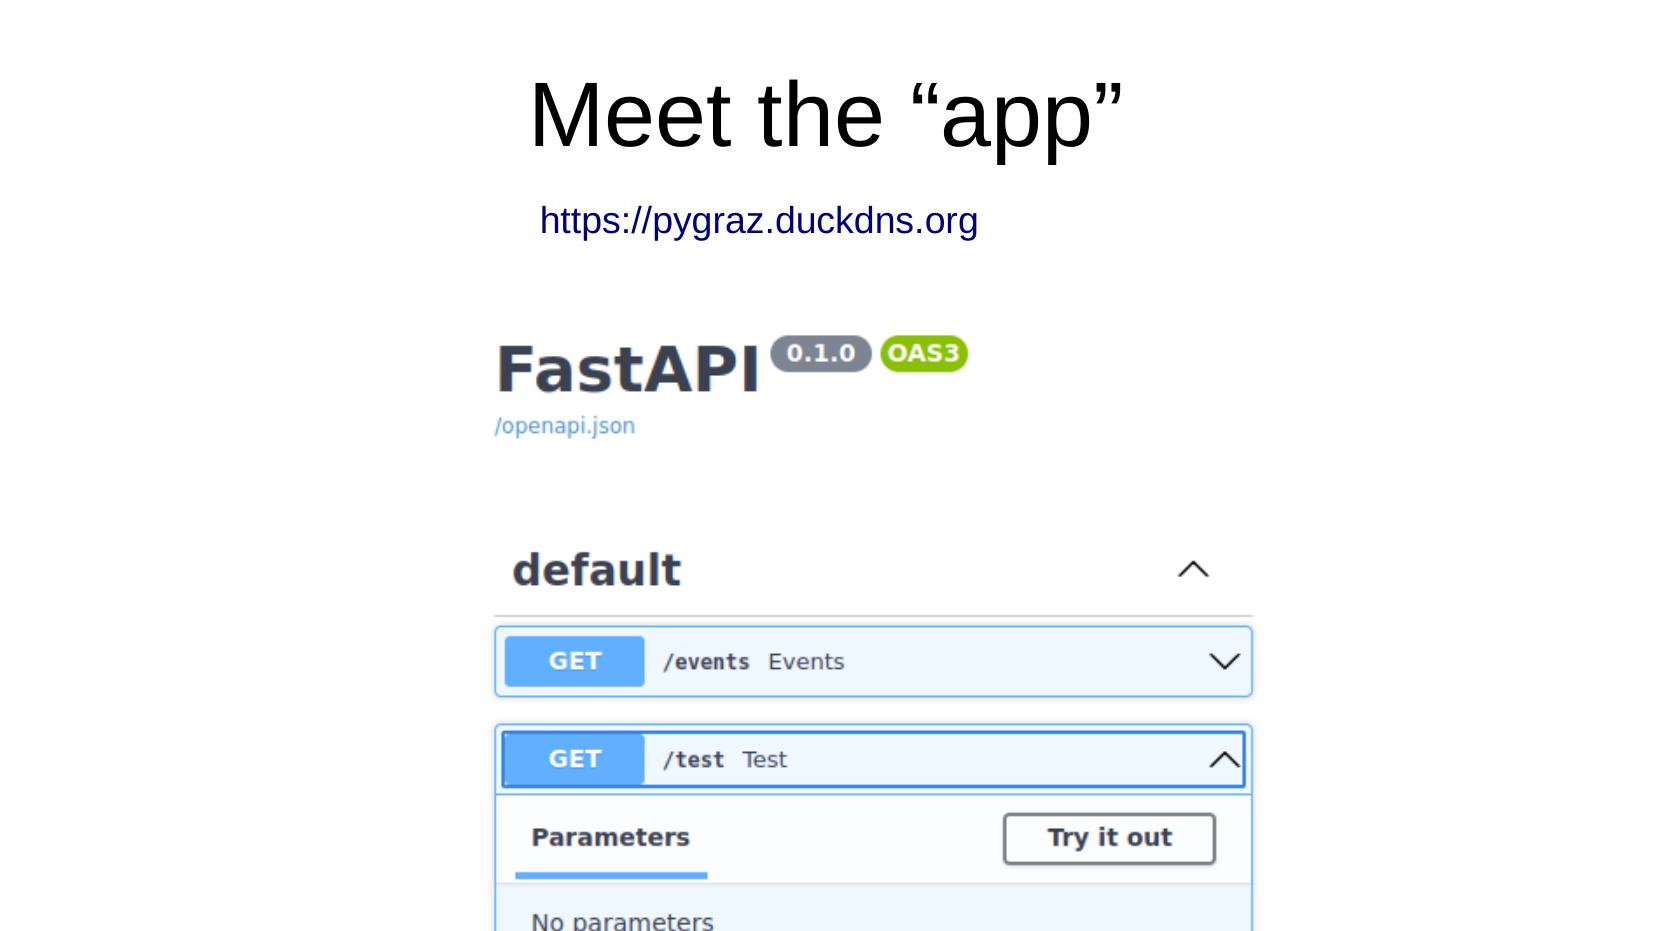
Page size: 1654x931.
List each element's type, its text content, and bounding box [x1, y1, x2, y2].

picture [479, 299, 1276, 931]
title Meet the “app” [82, 37, 1571, 193]
text_box https://pygraz.duckdns.org [525, 192, 1388, 263]
